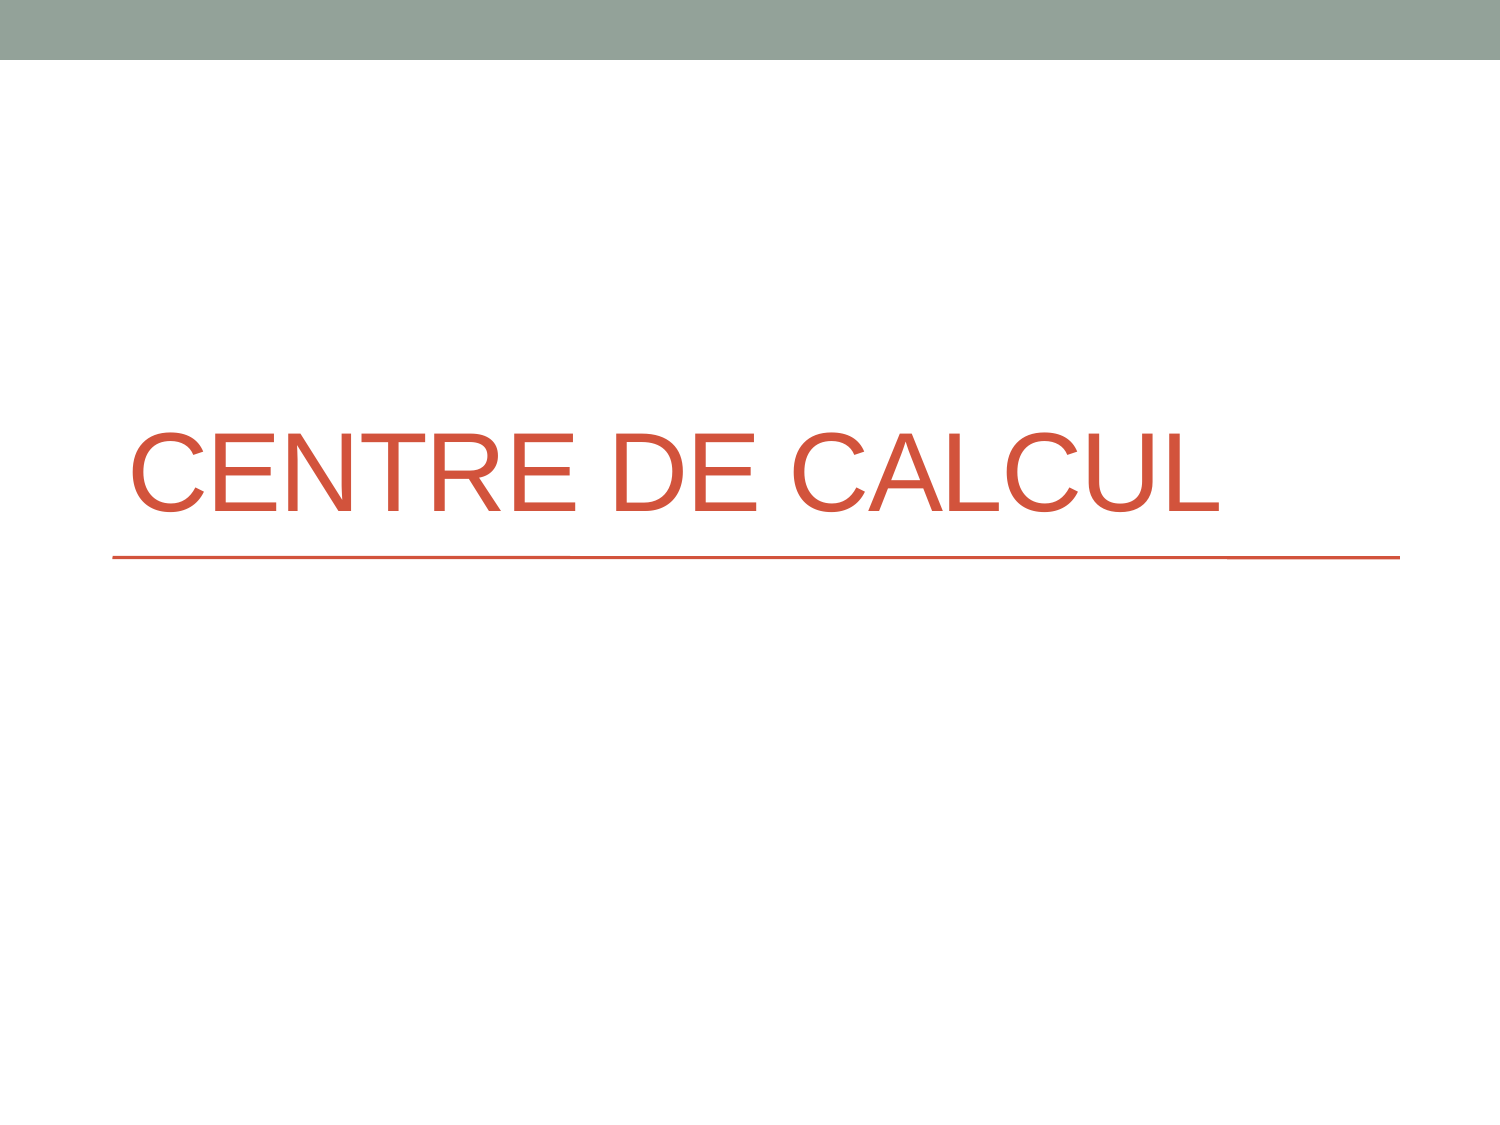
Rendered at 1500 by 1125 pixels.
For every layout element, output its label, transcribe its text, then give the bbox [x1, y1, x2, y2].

title CENTRE DE CALCUL [112, 224, 1400, 542]
